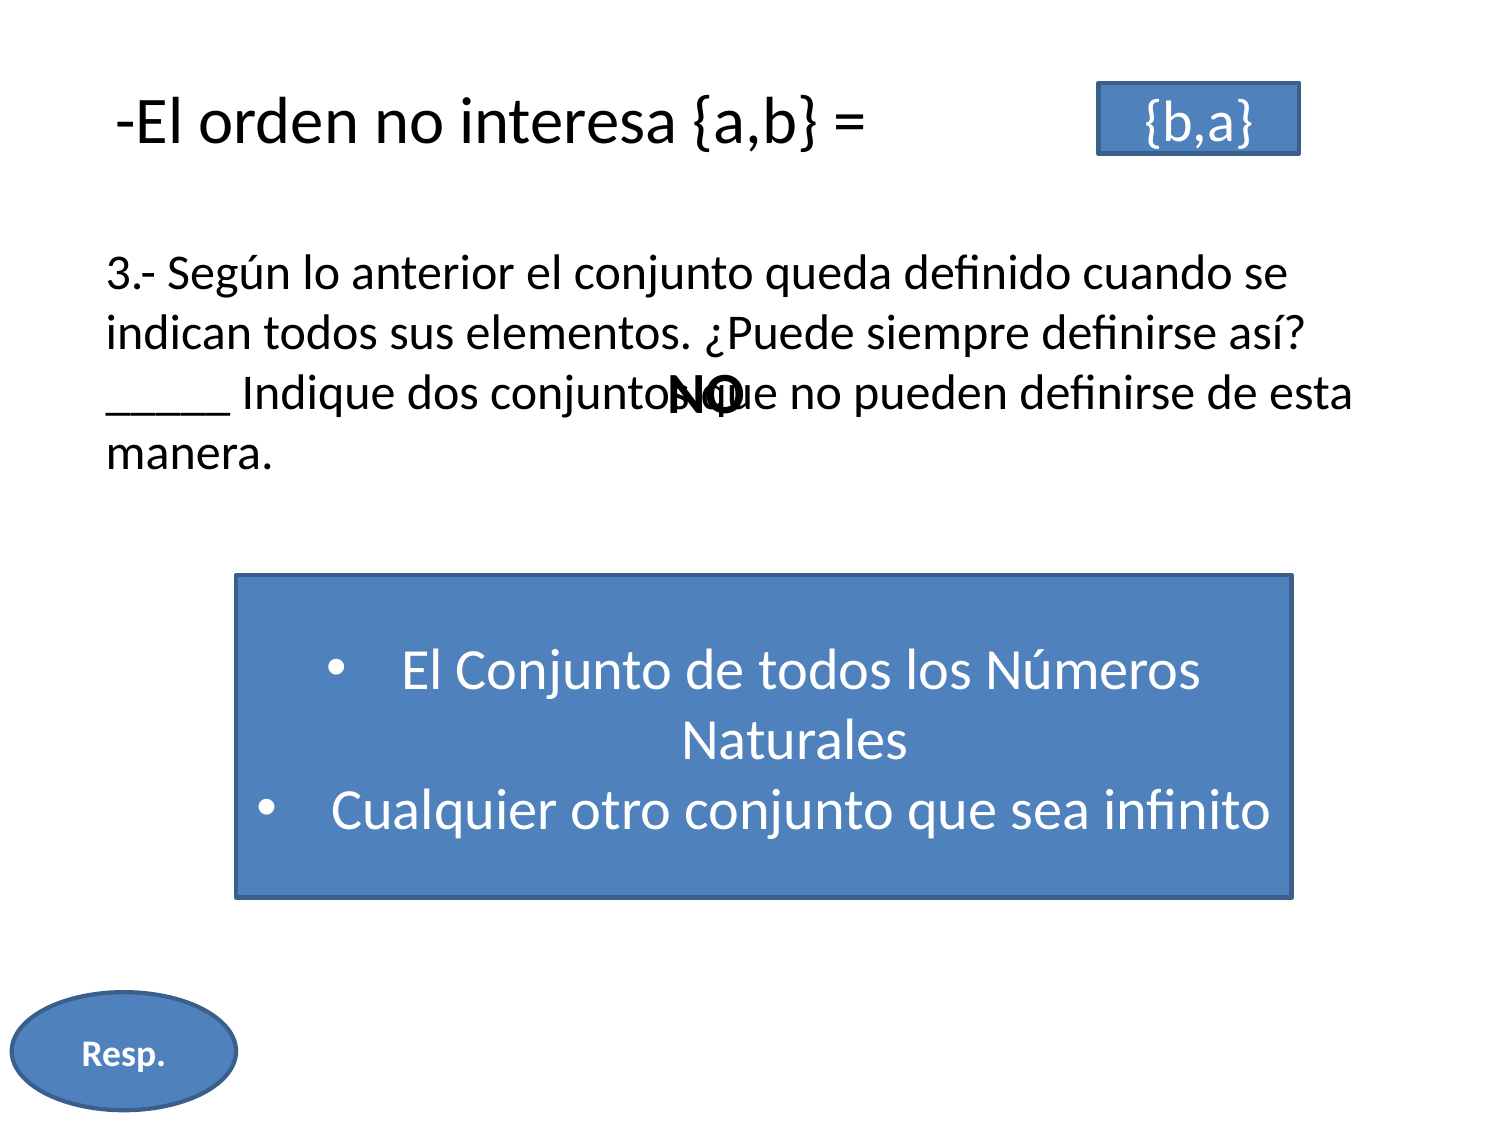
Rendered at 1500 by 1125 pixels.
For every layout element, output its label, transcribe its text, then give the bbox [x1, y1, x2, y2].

text_box NO [653, 347, 816, 433]
text_box 3.- Según lo anterior el conjunto queda definido cuando se indican todos sus elementos. ¿Puede siempre definirse así? _____ Indique dos conjuntos que no pueden definirse de esta manera. [90, 231, 1459, 487]
text_box El Conjunto de todos los Números Naturales Cualquier otro conjunto que sea infinito [236, 574, 1292, 898]
title -El orden no interesa {a,b} = [100, 42, 1200, 192]
text_box {b,a} [1098, 82, 1300, 154]
text_box Resp. [11, 992, 237, 1111]
